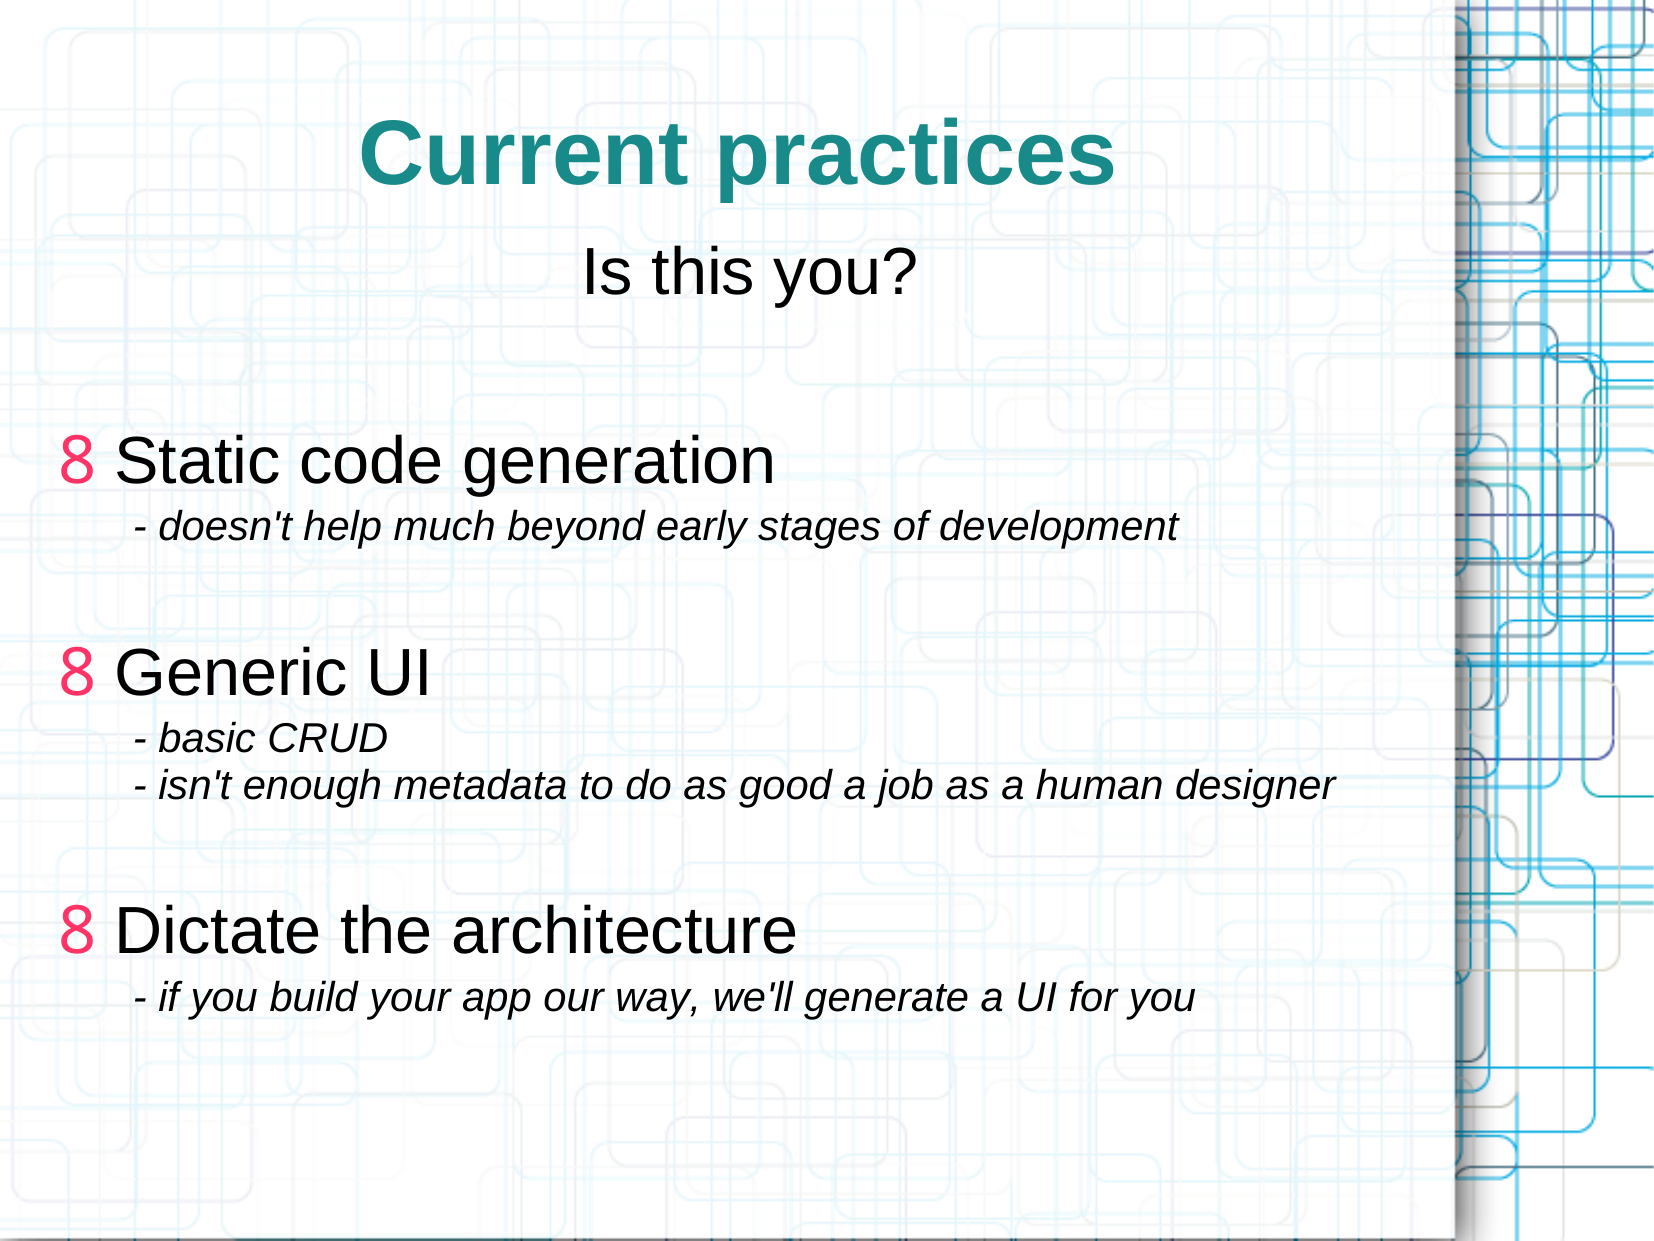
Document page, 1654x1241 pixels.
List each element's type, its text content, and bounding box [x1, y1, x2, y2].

title Current practices [59, 56, 1418, 250]
picture [0, 0, 1654, 1241]
subtitle Is this you? [82, 159, 1418, 360]
text_box 8 Static code generation - doesn't help much beyond early stages of development 8 Generic UI - basic CRUD - isn't enough metadata to do as good a job as a human designer 8 Dictate the architecture - if you build your app our way, we'll generate a UI for you [59, 360, 1424, 1146]
